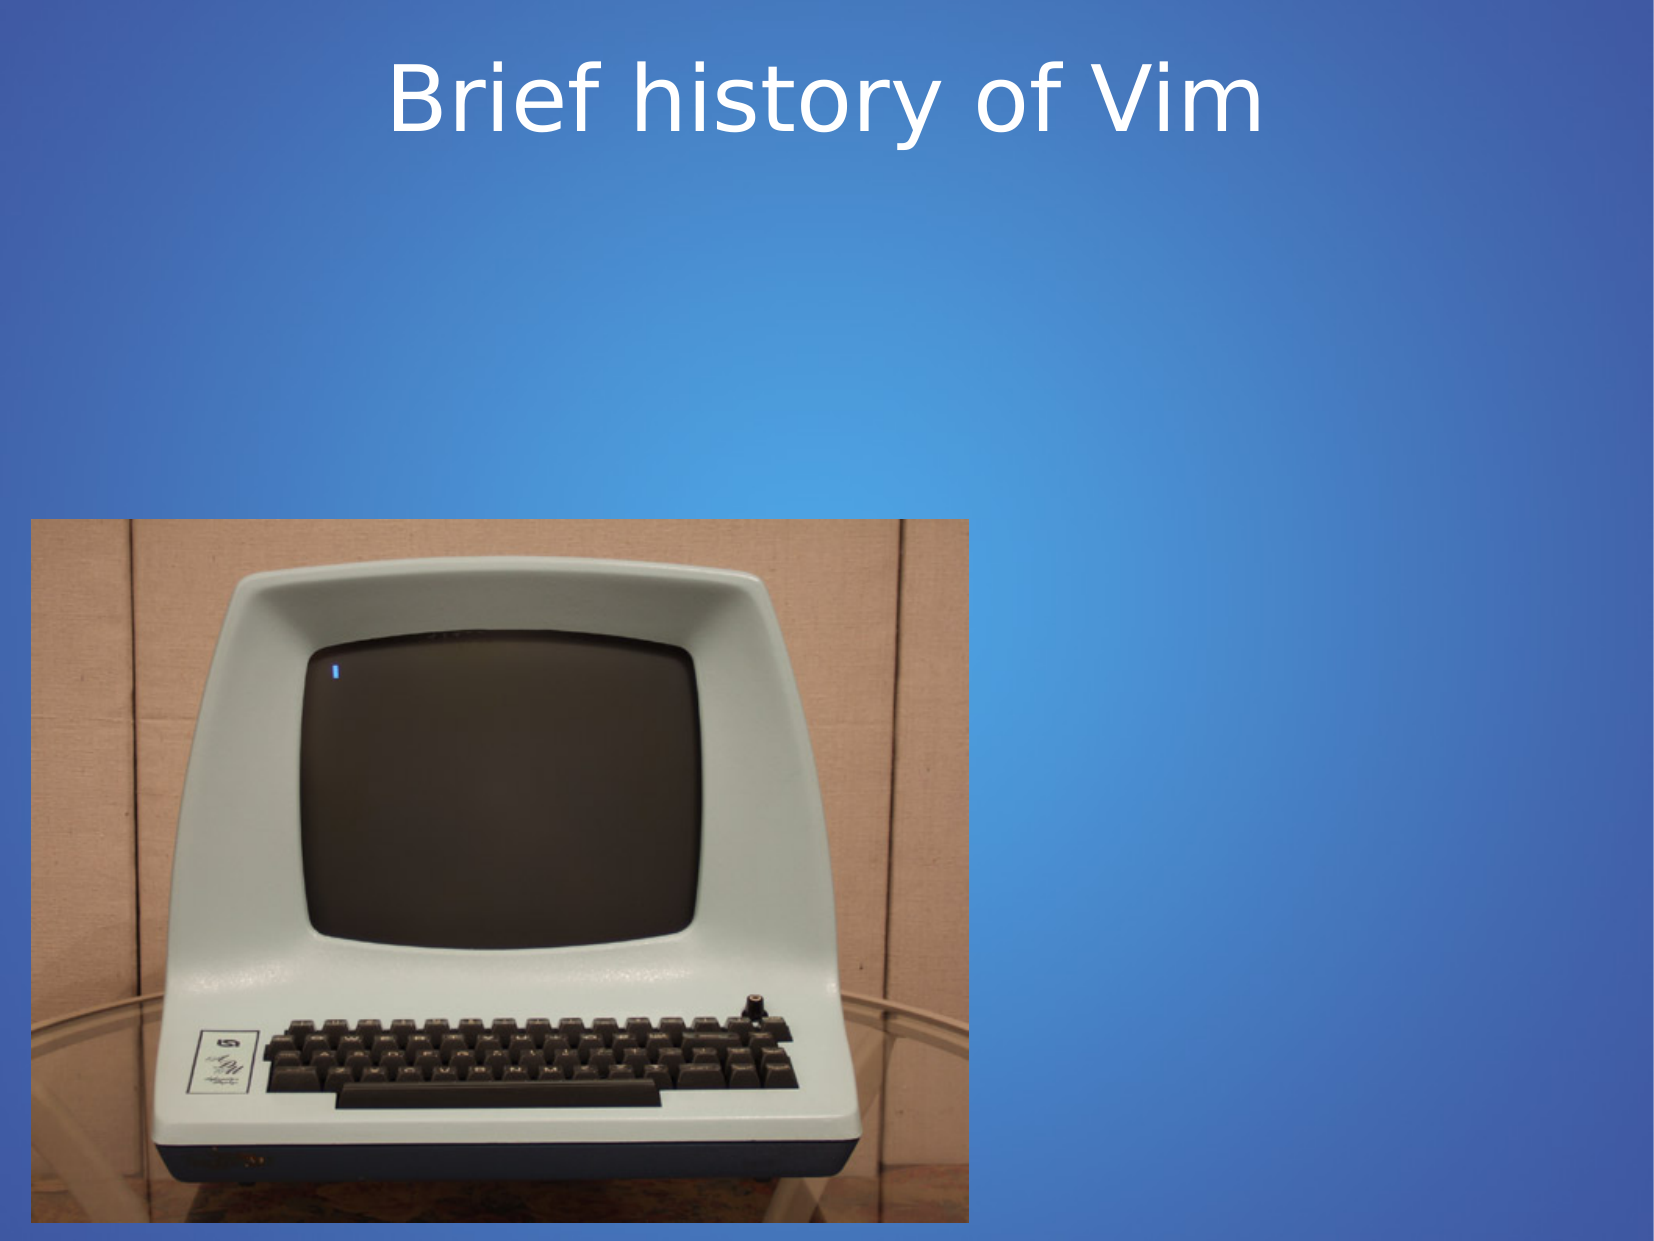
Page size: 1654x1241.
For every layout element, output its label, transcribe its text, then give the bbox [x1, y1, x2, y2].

title Brief history of Vim [82, 23, 1571, 175]
picture [0, 0, 1654, 1241]
